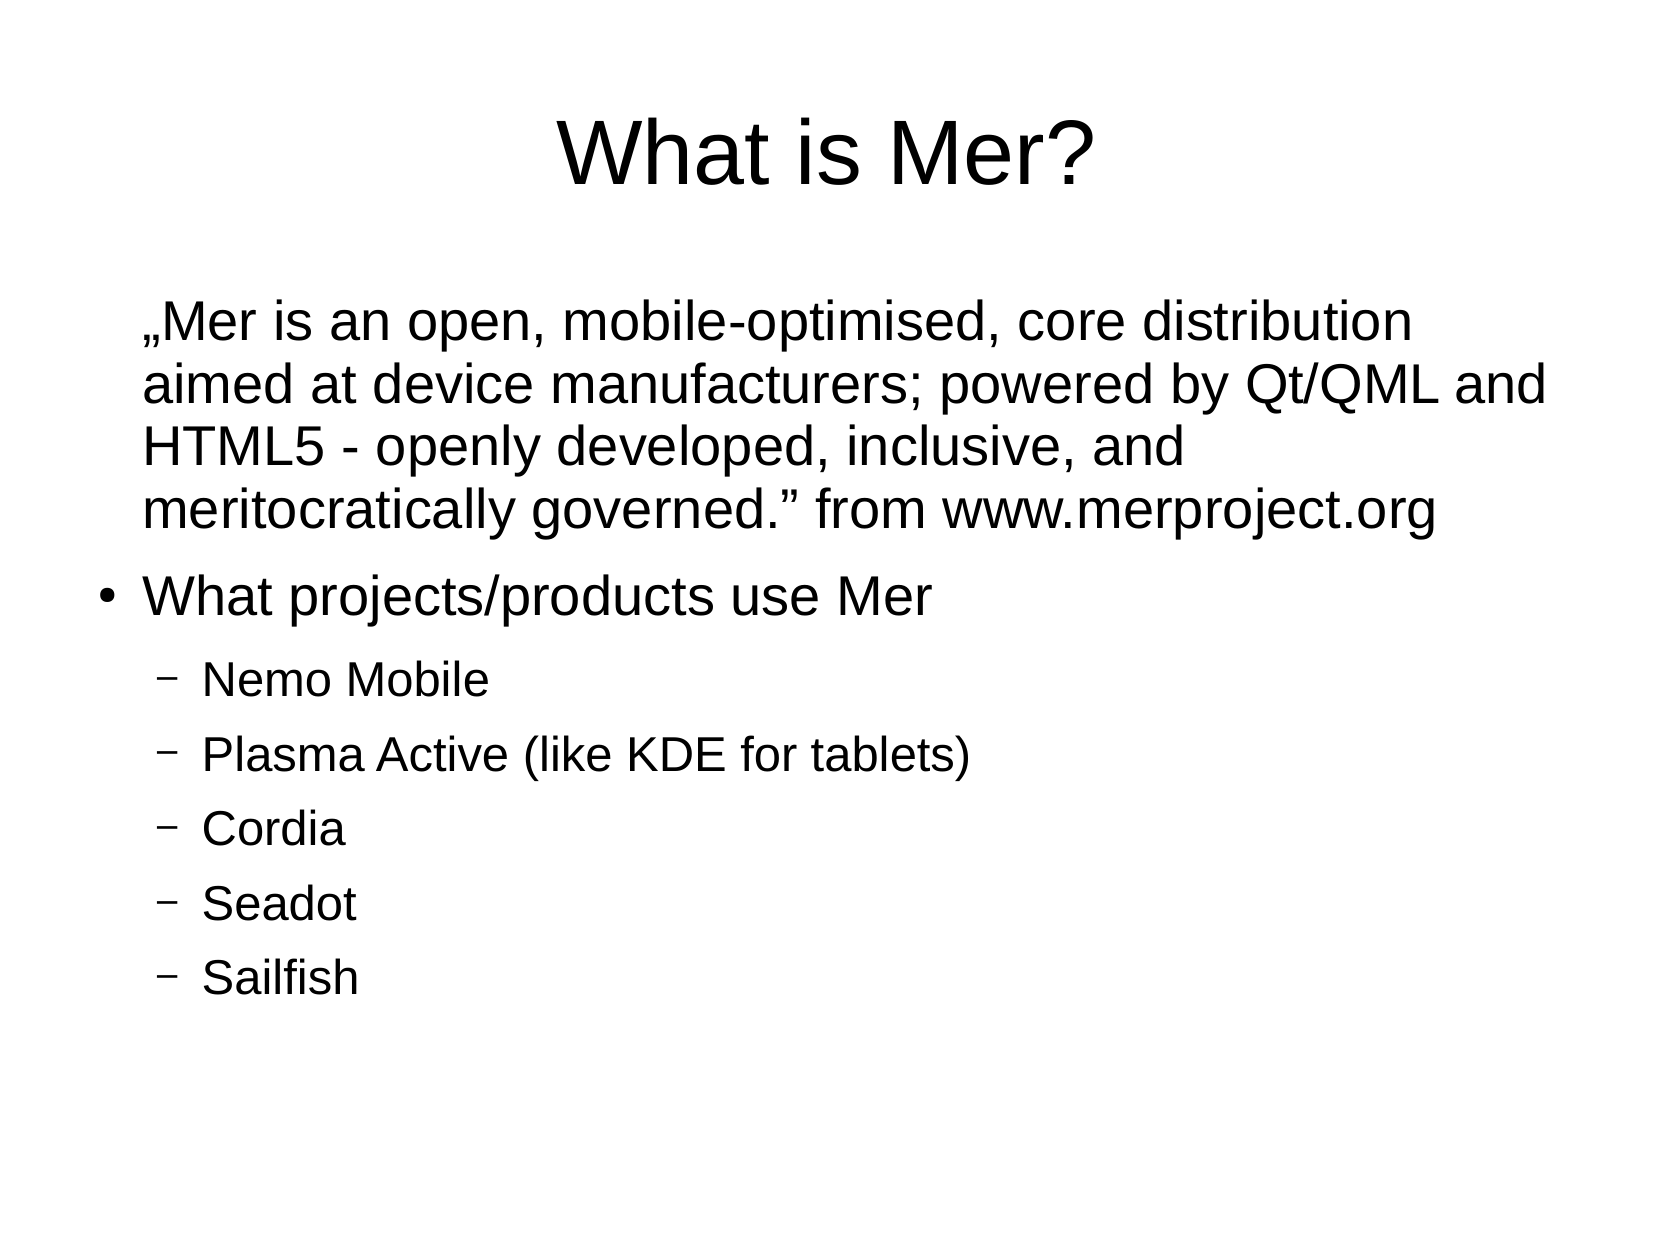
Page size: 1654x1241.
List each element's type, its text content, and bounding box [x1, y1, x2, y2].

title What is Mer? [82, 49, 1571, 257]
list „Mer is an open, mobile-optimised, core distribution aimed at device manufacturers; powered by Qt/QML and HTML5 - openly developed, inclusive, and meritocratically governed.” from www.merproject.org What projects/products use Mer Nemo Mobile Plasma Active (like KDE for tablets) Cordia Seadot Sailfish [82, 290, 1571, 1010]
